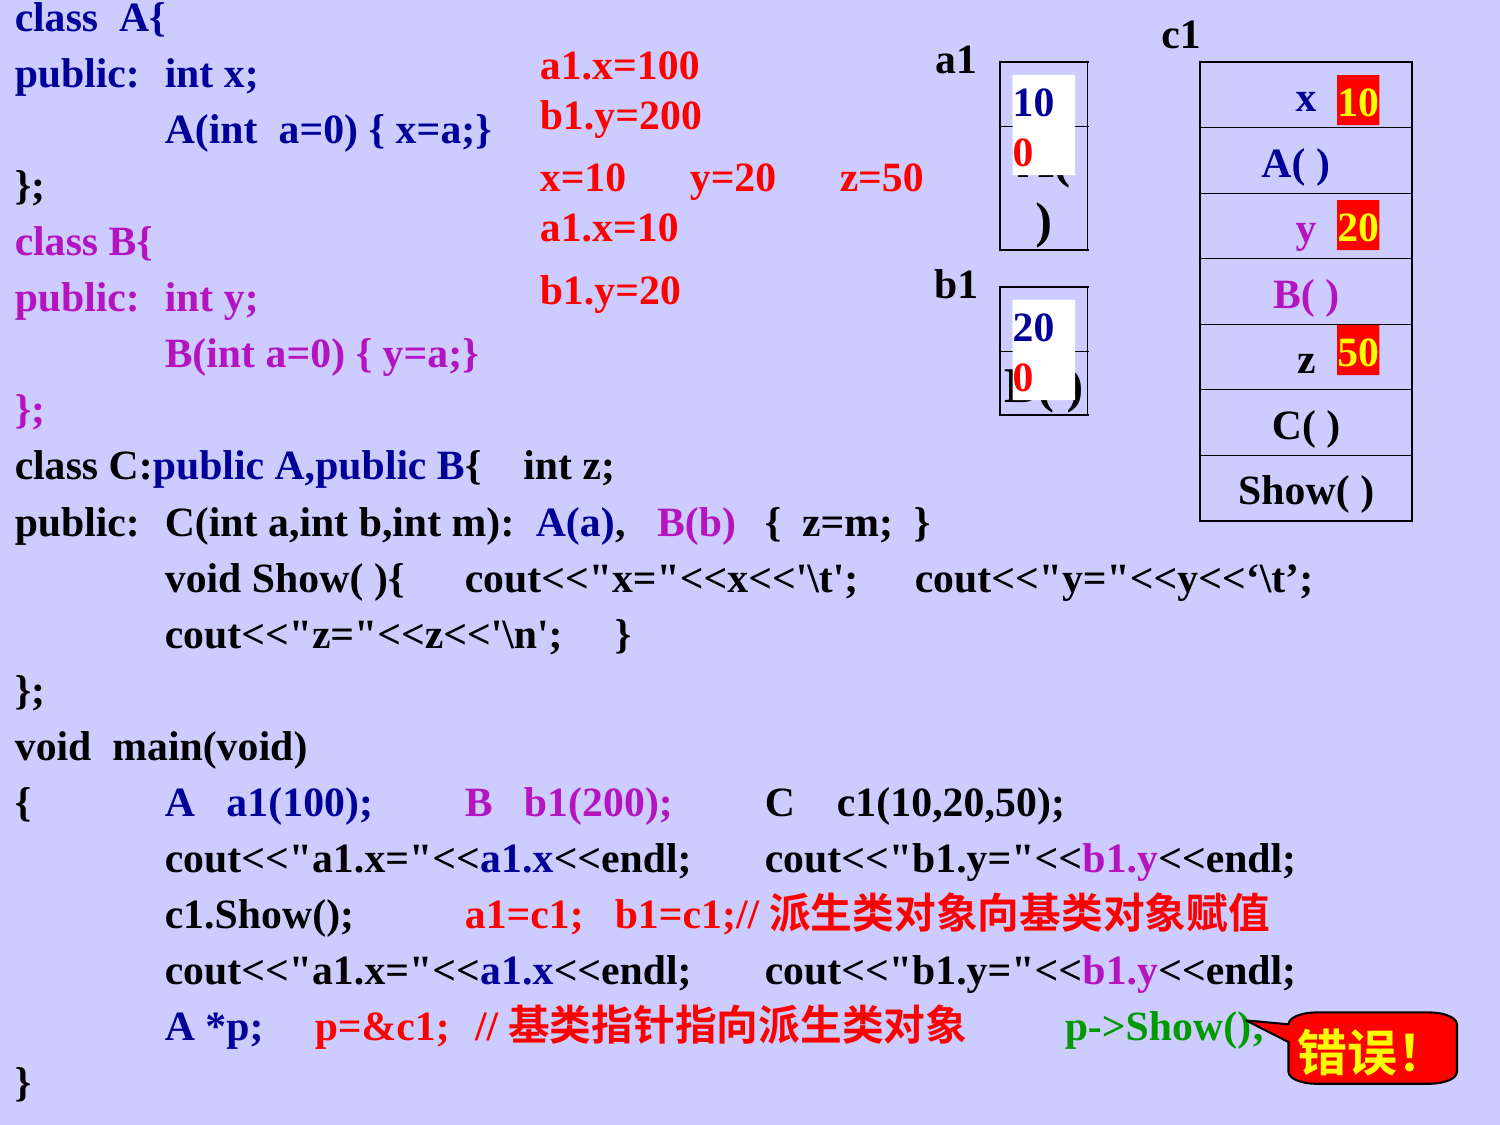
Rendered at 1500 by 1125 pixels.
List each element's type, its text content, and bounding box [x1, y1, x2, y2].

text_box x=10 y=20 z=50 [525, 149, 999, 201]
text_box 错误！ [1245, 1012, 1458, 1084]
table_cell z [1201, 325, 1411, 389]
table_header x [1201, 63, 1411, 127]
table_cell A( ) [1201, 128, 1411, 193]
text_box 20 [1337, 200, 1380, 251]
text_box b1.y=200 [525, 87, 838, 138]
table_cell B( ) [1001, 352, 1087, 414]
text_box a1 [924, 24, 988, 84]
table_cell Show( ) [1201, 456, 1411, 520]
table_cell A( ) [1001, 127, 1087, 249]
table_cell C( ) [1201, 390, 1411, 455]
text_box a1.x=10 [525, 200, 838, 251]
text_box 200 [1012, 351, 1076, 401]
text_box b1 [924, 249, 988, 309]
text_box 10 [1012, 75, 1076, 126]
text_box 100 [1012, 126, 1076, 176]
table_cell B( ) [1201, 259, 1411, 324]
text_box 10 [1337, 75, 1380, 126]
table_header y [1001, 288, 1087, 351]
text_box class A{ public: int x; A(int a=0) { x=a;} }; class B{ public: int y; B(int a=0) { y=a;} }; class C:public A,public B{ int z; public: C(int a,int b,int m): A(a), B(b) { z=m; } void Show( ){ cout<<"x="<<x<<'\t'; cout<<"y="<<y<<‘\t’; cout<<"z="<<z<<'\n'; } }; void main(void) { A a1(100); B b1(200); C c1(10,20,50); cout<<"a1.x="<<a1.x<<endl; cout<<"b1.y="<<b1.y<<endl; c1.Show(); a1=c1; b1=c1;//派生类对象向基类对象赋值 cout<<"a1.x="<<a1.x<<endl; cout<<"b1.y="<<b1.y<<endl; A *p; p=&c1; //基类指针指向派生类对象 p->Show(); } [0, 0, 1500, 1111]
text_box b1.y=20 [525, 262, 838, 313]
table_header x [1001, 63, 1087, 126]
table_cell y [1201, 194, 1411, 258]
text_box 20 [1012, 299, 1076, 351]
text_box a1.x=100 [525, 37, 838, 87]
text_box 50 [1337, 324, 1380, 376]
text_box c1 [1149, 0, 1213, 59]
